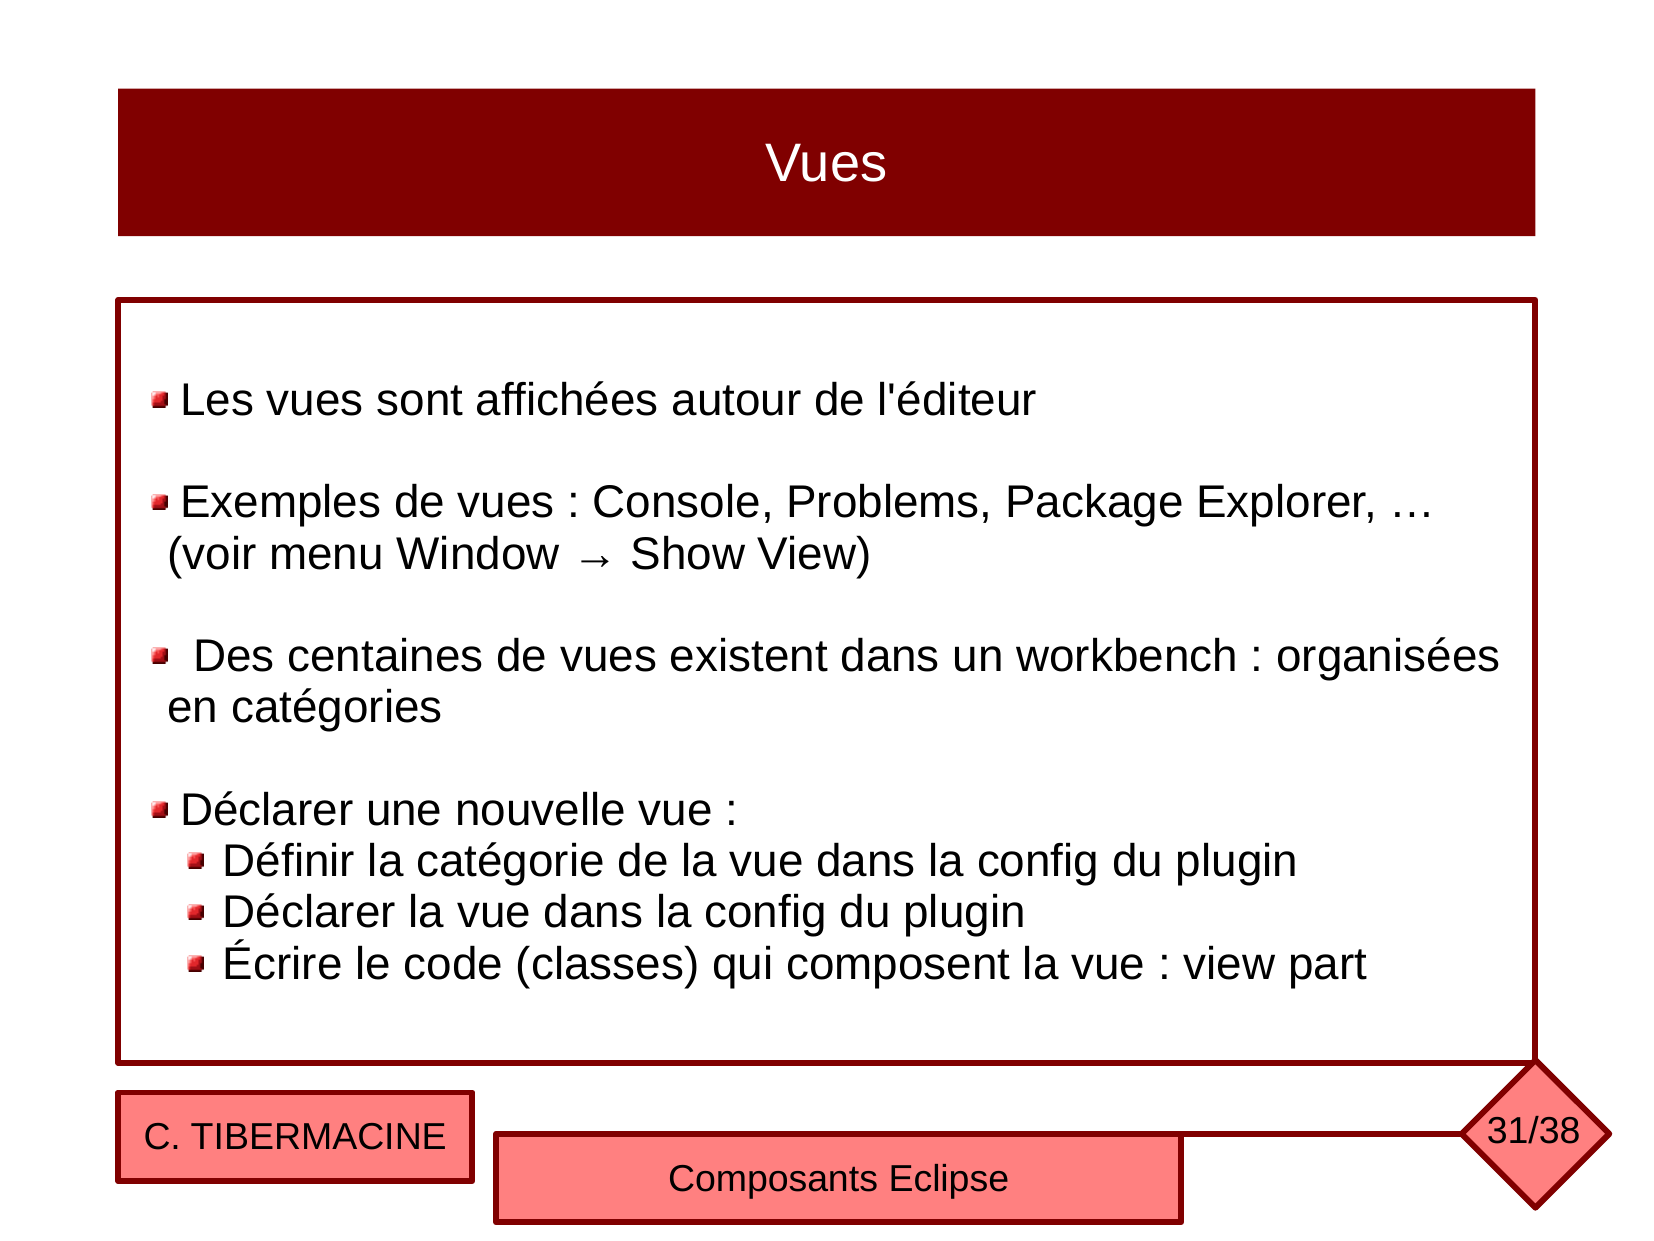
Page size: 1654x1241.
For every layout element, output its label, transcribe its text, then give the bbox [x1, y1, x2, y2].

text_box <numéro>/38 [1472, 1102, 1654, 1160]
picture [151, 494, 168, 510]
picture [151, 801, 168, 818]
picture [187, 852, 204, 869]
text_box Vues [118, 88, 1536, 237]
text_box [1461, 1123, 1472, 1145]
text_box C. TIBERMACINE [118, 1092, 473, 1182]
text_box [1493, 1060, 1578, 1102]
picture [187, 904, 204, 920]
picture [151, 647, 168, 664]
picture [151, 391, 168, 408]
text_box Les vues sont affichées autour de l'éditeur Exemples de vues : Console, Problems, Package Explorer, … (voir menu Window → Show View) Des centaines de vues existent dans un workbench : organisées en catégories Déclarer une nouvelle vue : Définir la catégorie de la vue dans la config du plugin Déclarer la vue dans la config du plugin Écrire le code (classes) qui composent la vue : view part [118, 299, 1536, 1063]
text_box [1487, 1160, 1584, 1208]
picture [187, 955, 204, 972]
text_box Composants Eclipse [496, 1133, 1182, 1223]
